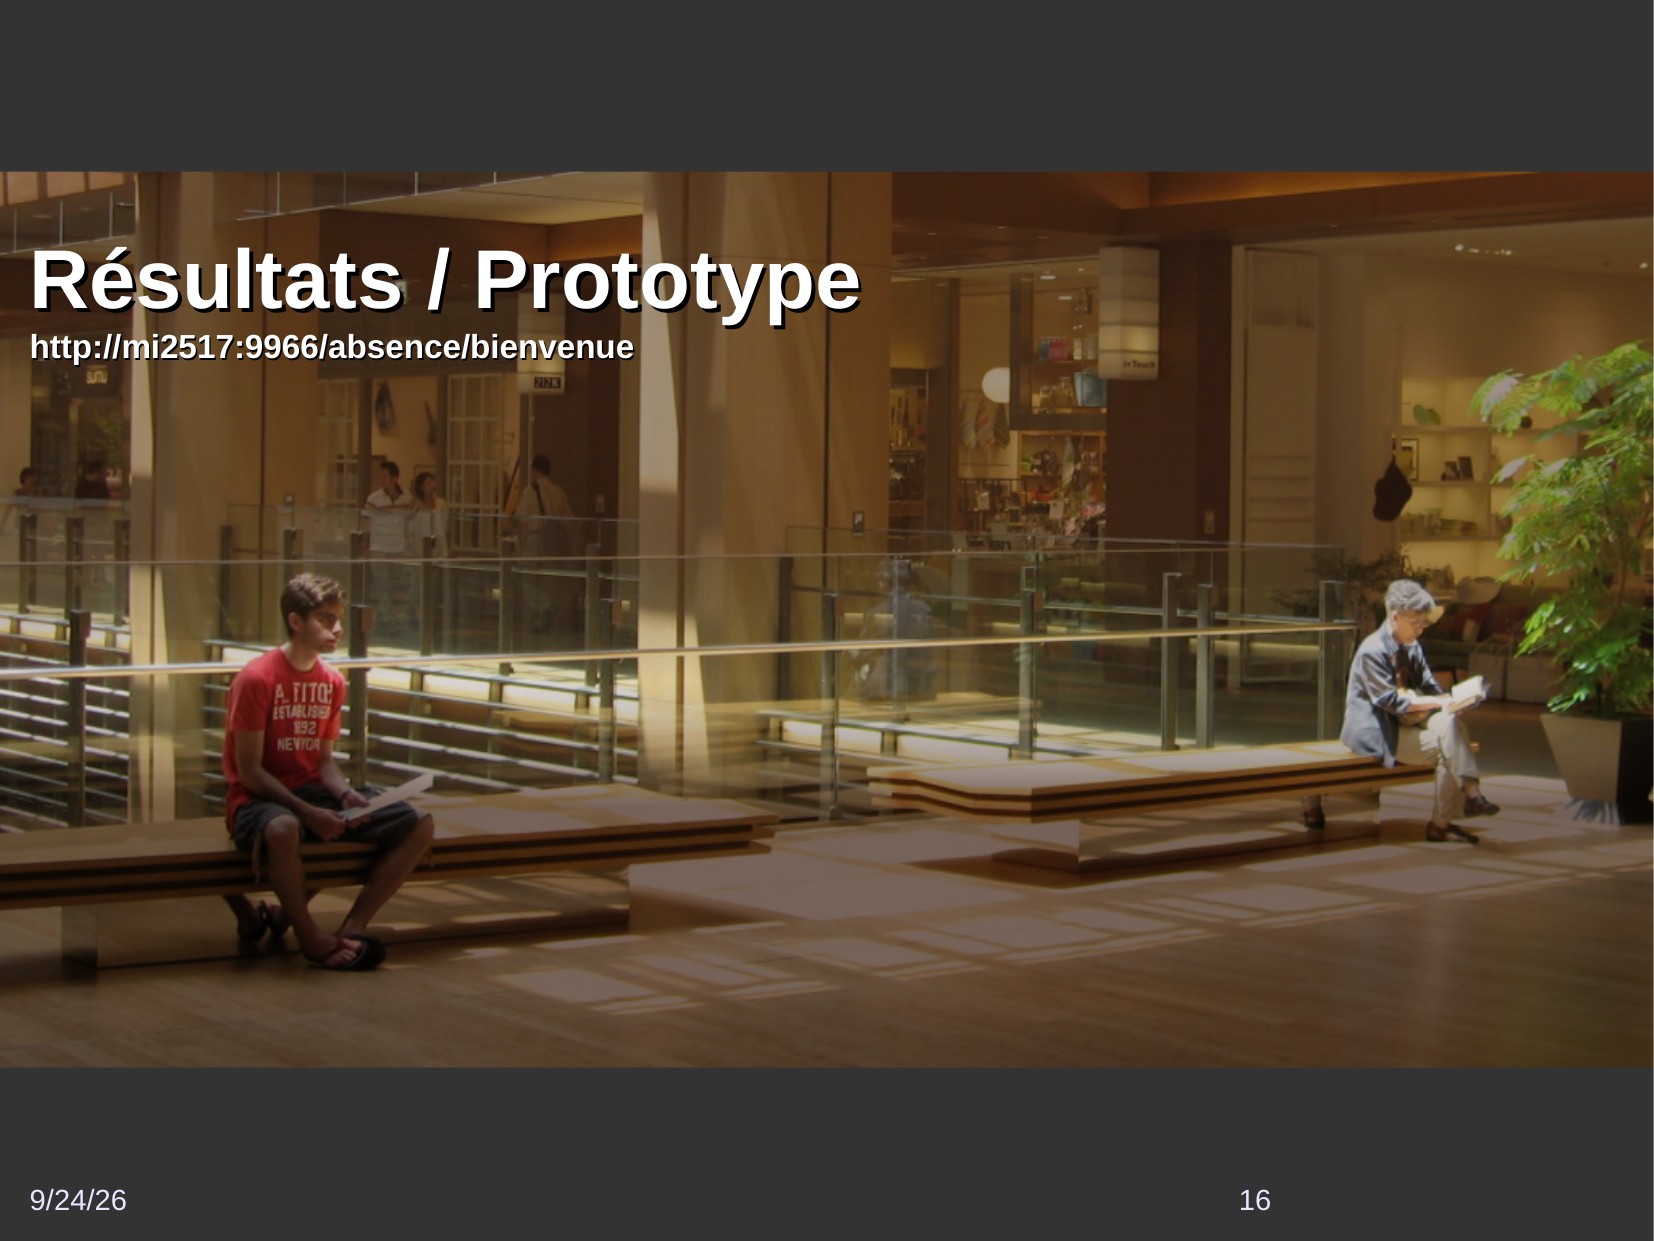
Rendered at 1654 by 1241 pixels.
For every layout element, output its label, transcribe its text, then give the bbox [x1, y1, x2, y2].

text_box [29, 1181, 415, 1240]
text_box [1238, 1181, 1625, 1240]
title Résultats / Prototype http://mi2517:9966/absence/bienvenue [29, 224, 1506, 366]
